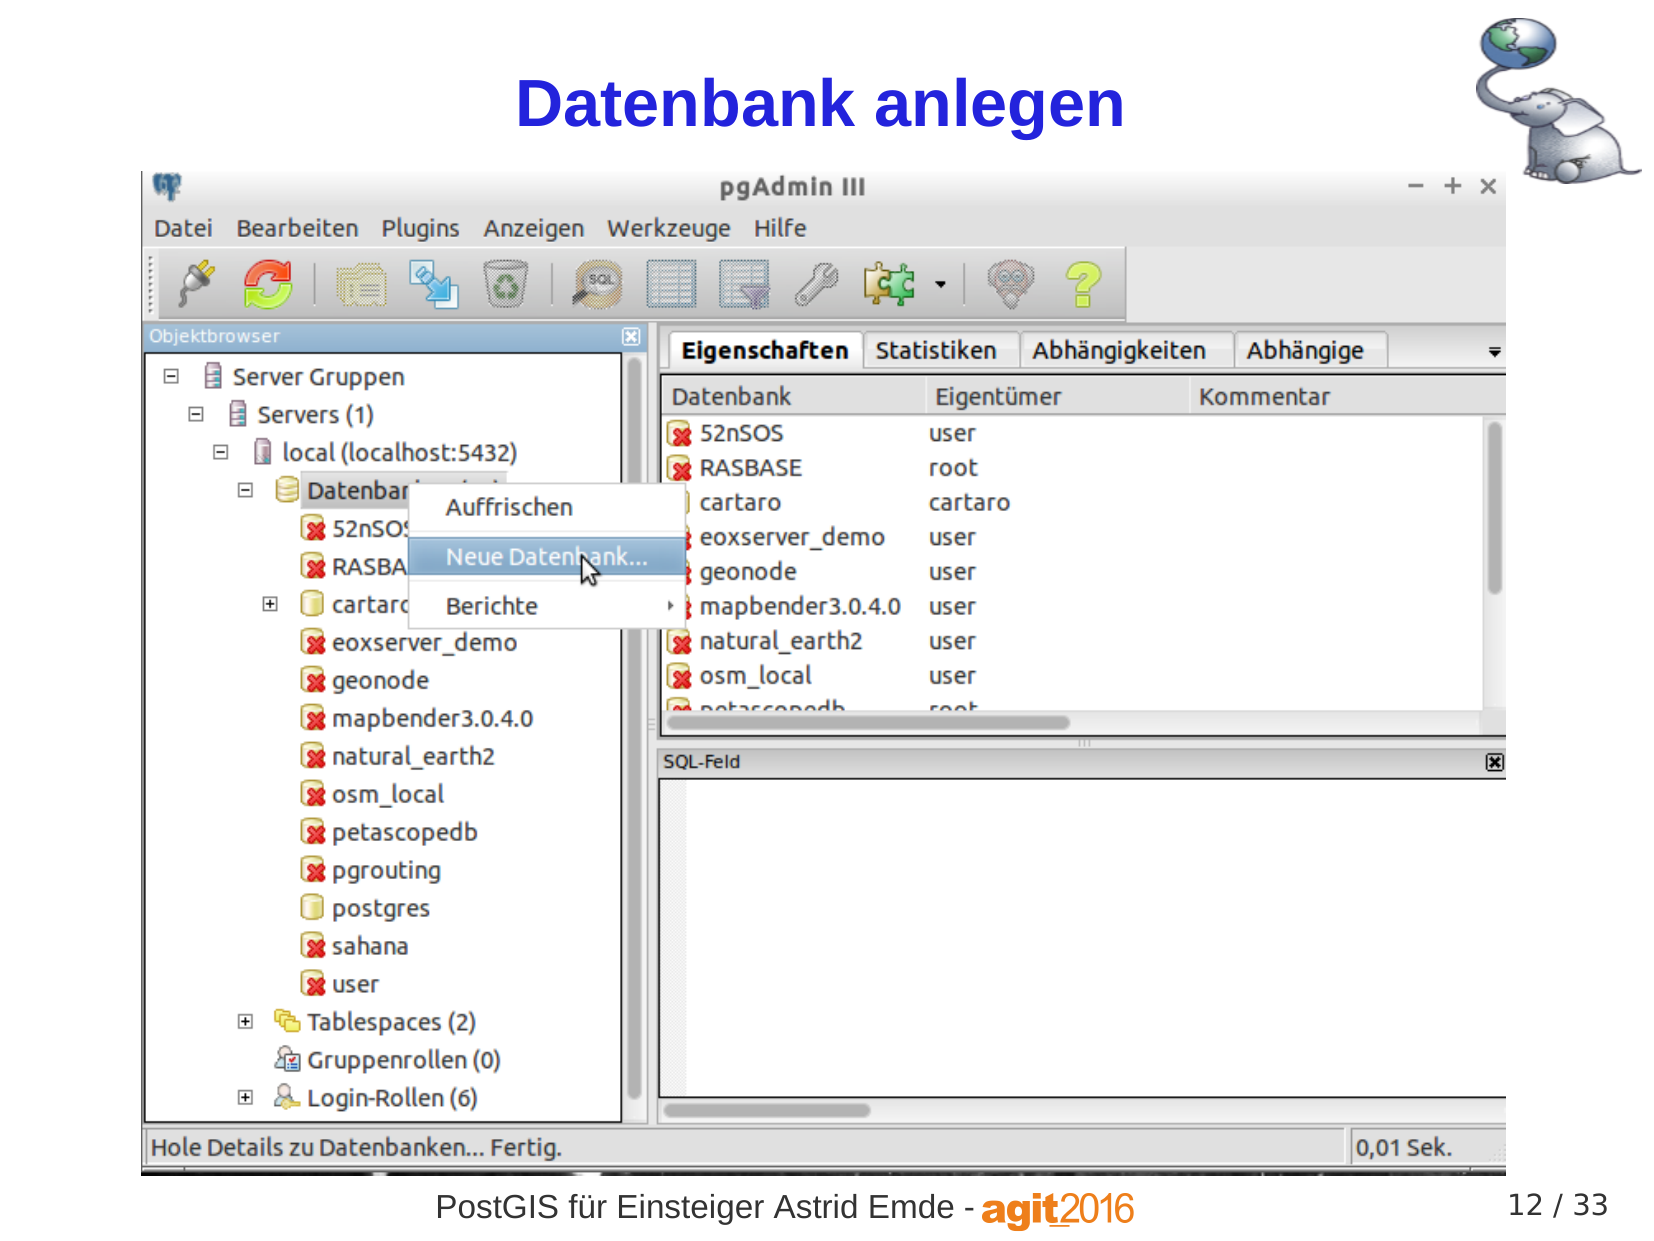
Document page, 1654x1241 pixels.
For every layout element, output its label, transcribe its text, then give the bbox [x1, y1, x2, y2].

picture [141, 18, 1642, 1176]
title Datenbank anlegen [76, 29, 1565, 178]
picture [981, 1192, 1135, 1232]
